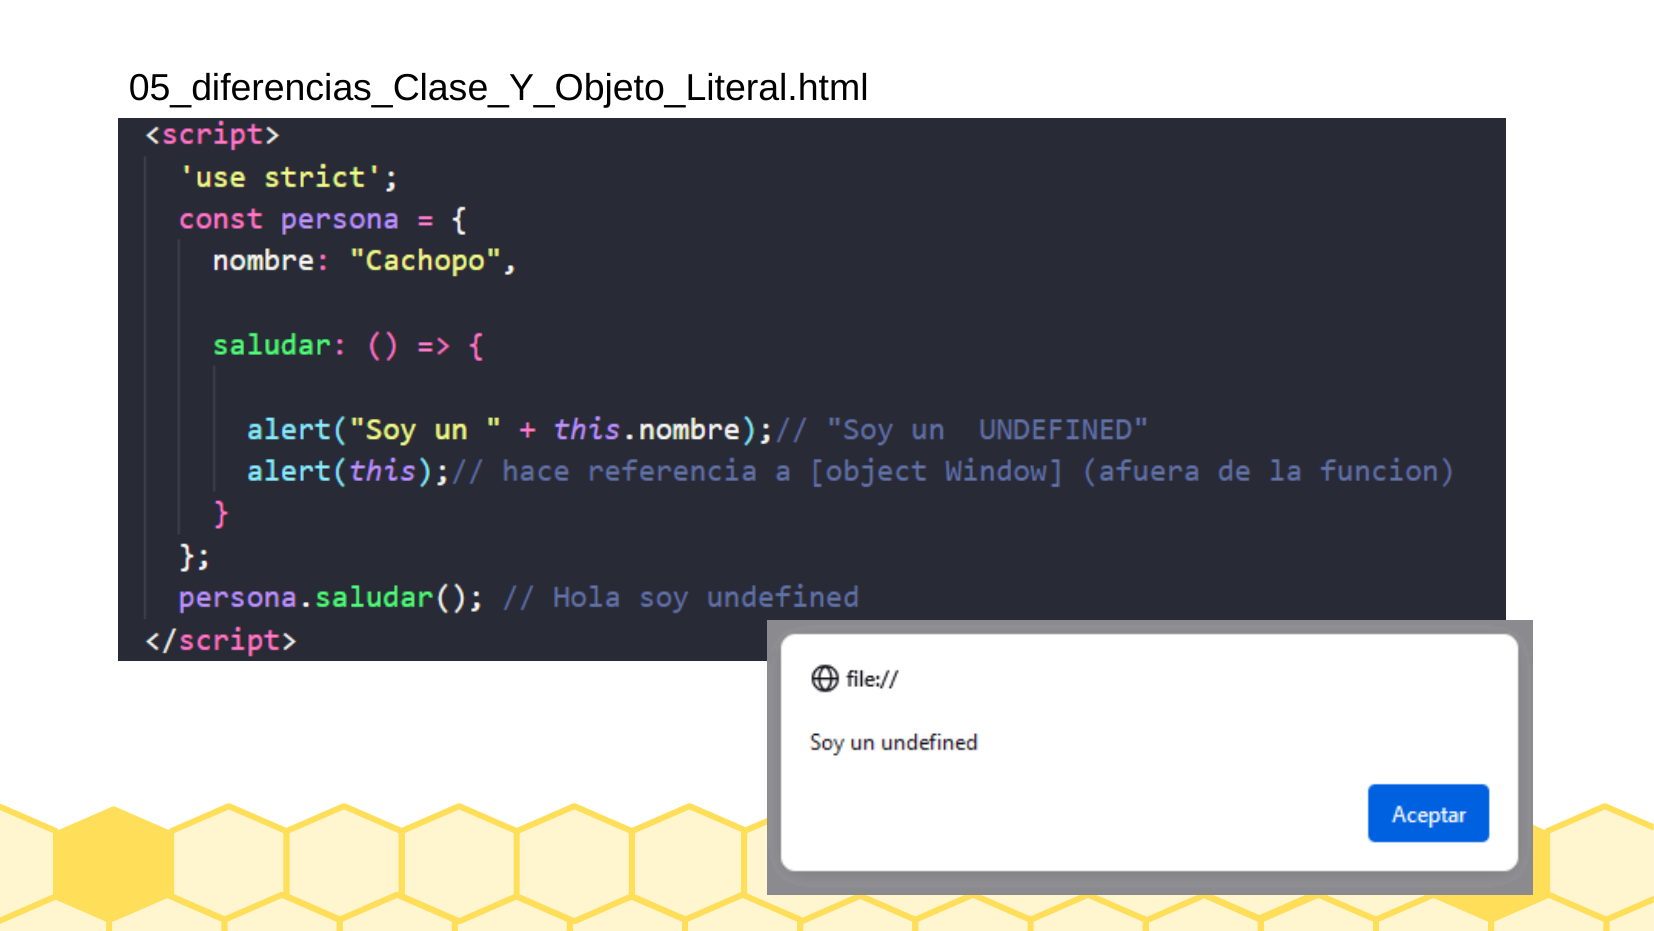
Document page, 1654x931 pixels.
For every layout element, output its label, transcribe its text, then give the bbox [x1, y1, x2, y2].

text_box 05_diferencias_Clase_Y_Objeto_Literal.html [114, 59, 886, 116]
picture [118, 118, 1533, 895]
